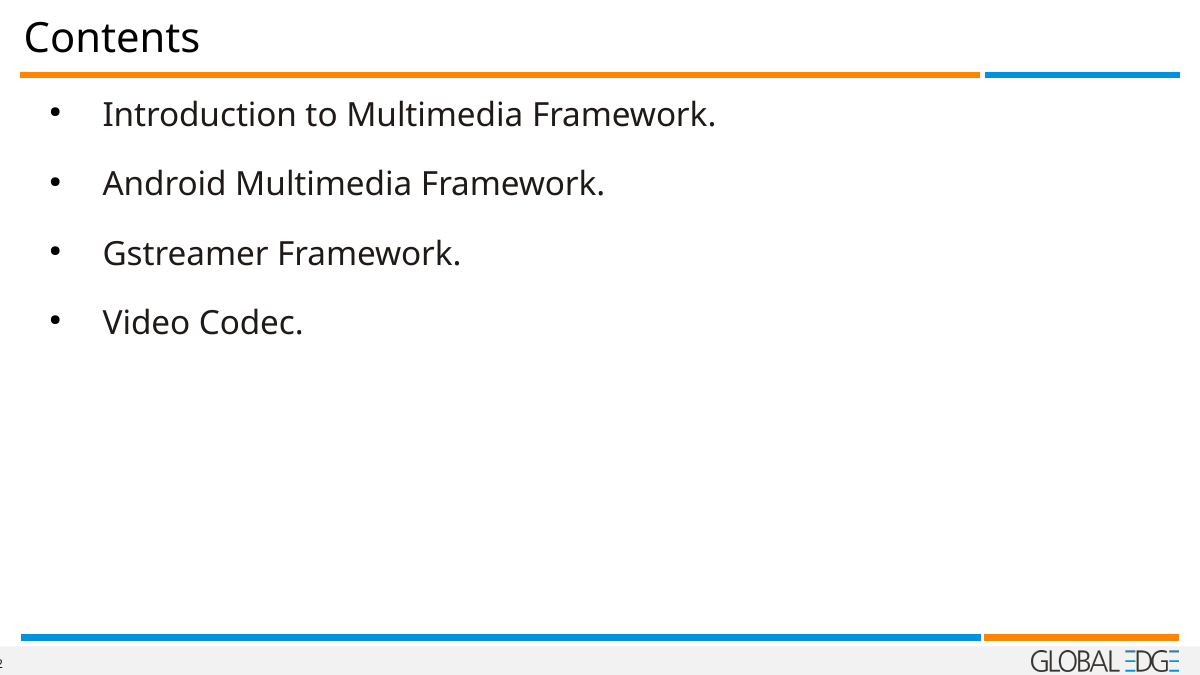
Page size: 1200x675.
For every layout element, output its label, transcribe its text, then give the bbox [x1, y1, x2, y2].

title Contents [12, 9, 1088, 63]
picture [1031, 650, 1179, 672]
list Introduction to Multimedia Framework. Android Multimedia Framework. Gstreamer Framework. Video Codec. [20, 87, 1179, 628]
